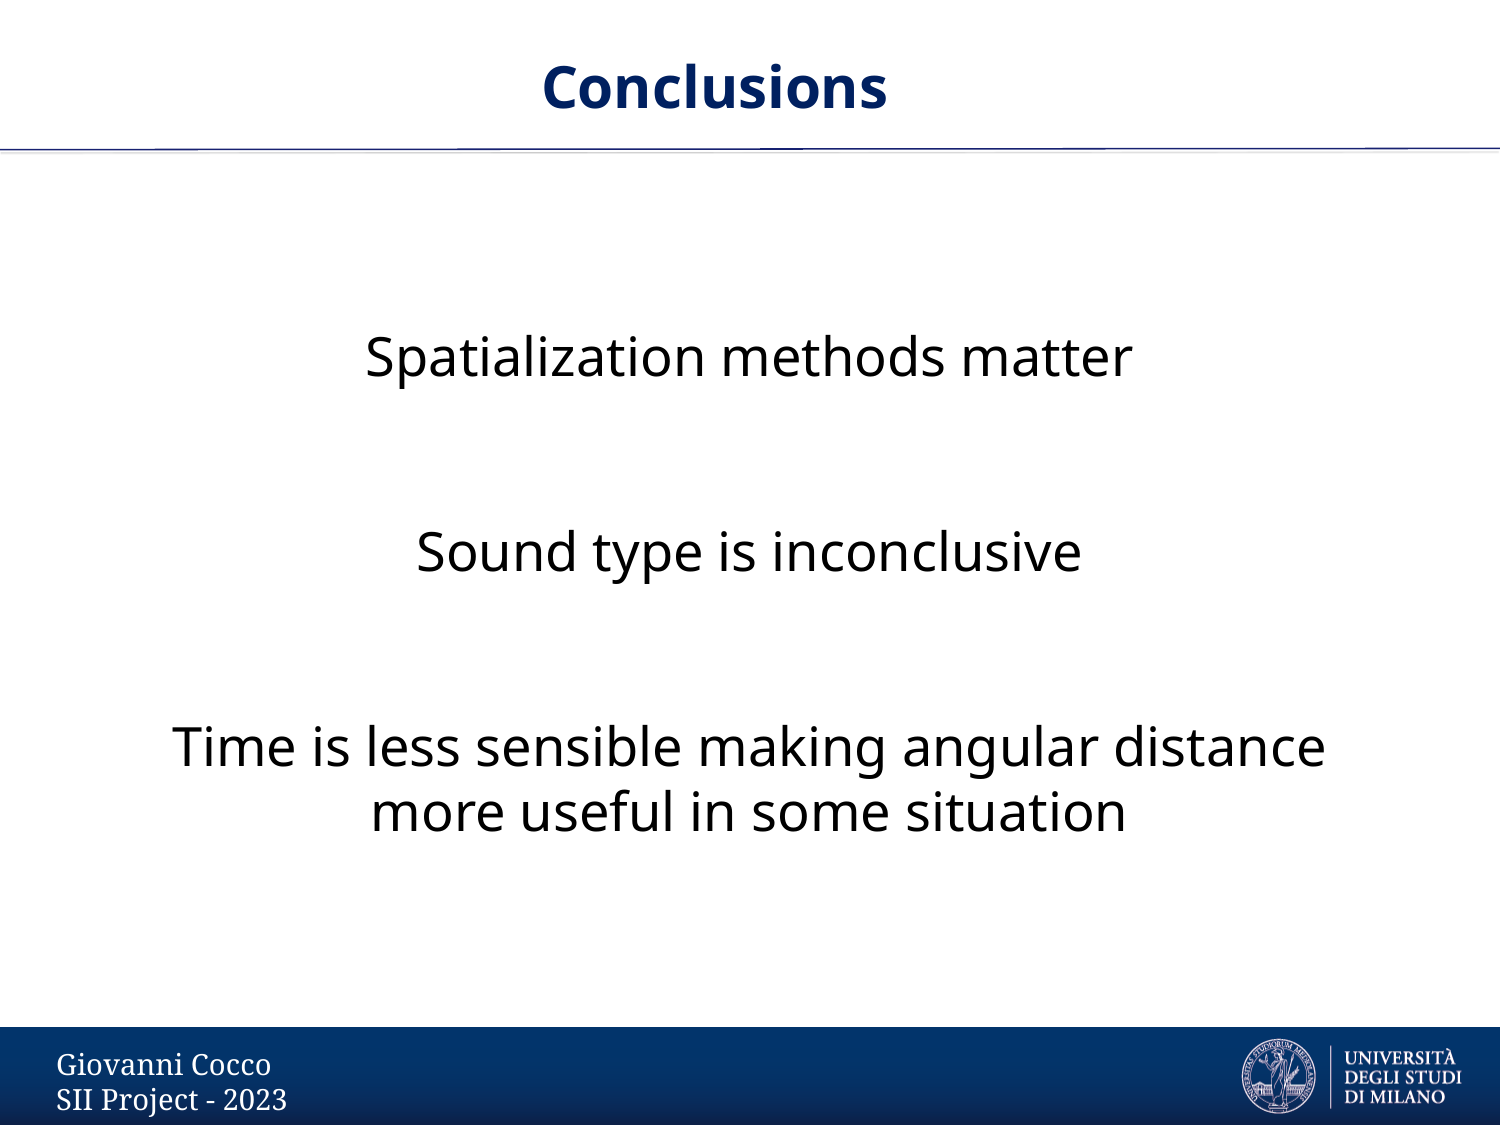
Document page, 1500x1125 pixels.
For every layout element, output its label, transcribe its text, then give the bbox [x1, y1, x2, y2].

picture [1388, 1027, 1500, 1125]
picture [0, 1027, 112, 1125]
text_box Spatialization methods matter Sound type is inconclusive Time is less sensible making angular distance more useful in some situation [112, 315, 1388, 1125]
picture [107, 1091, 112, 1101]
text_box Conclusions [29, 43, 1400, 128]
